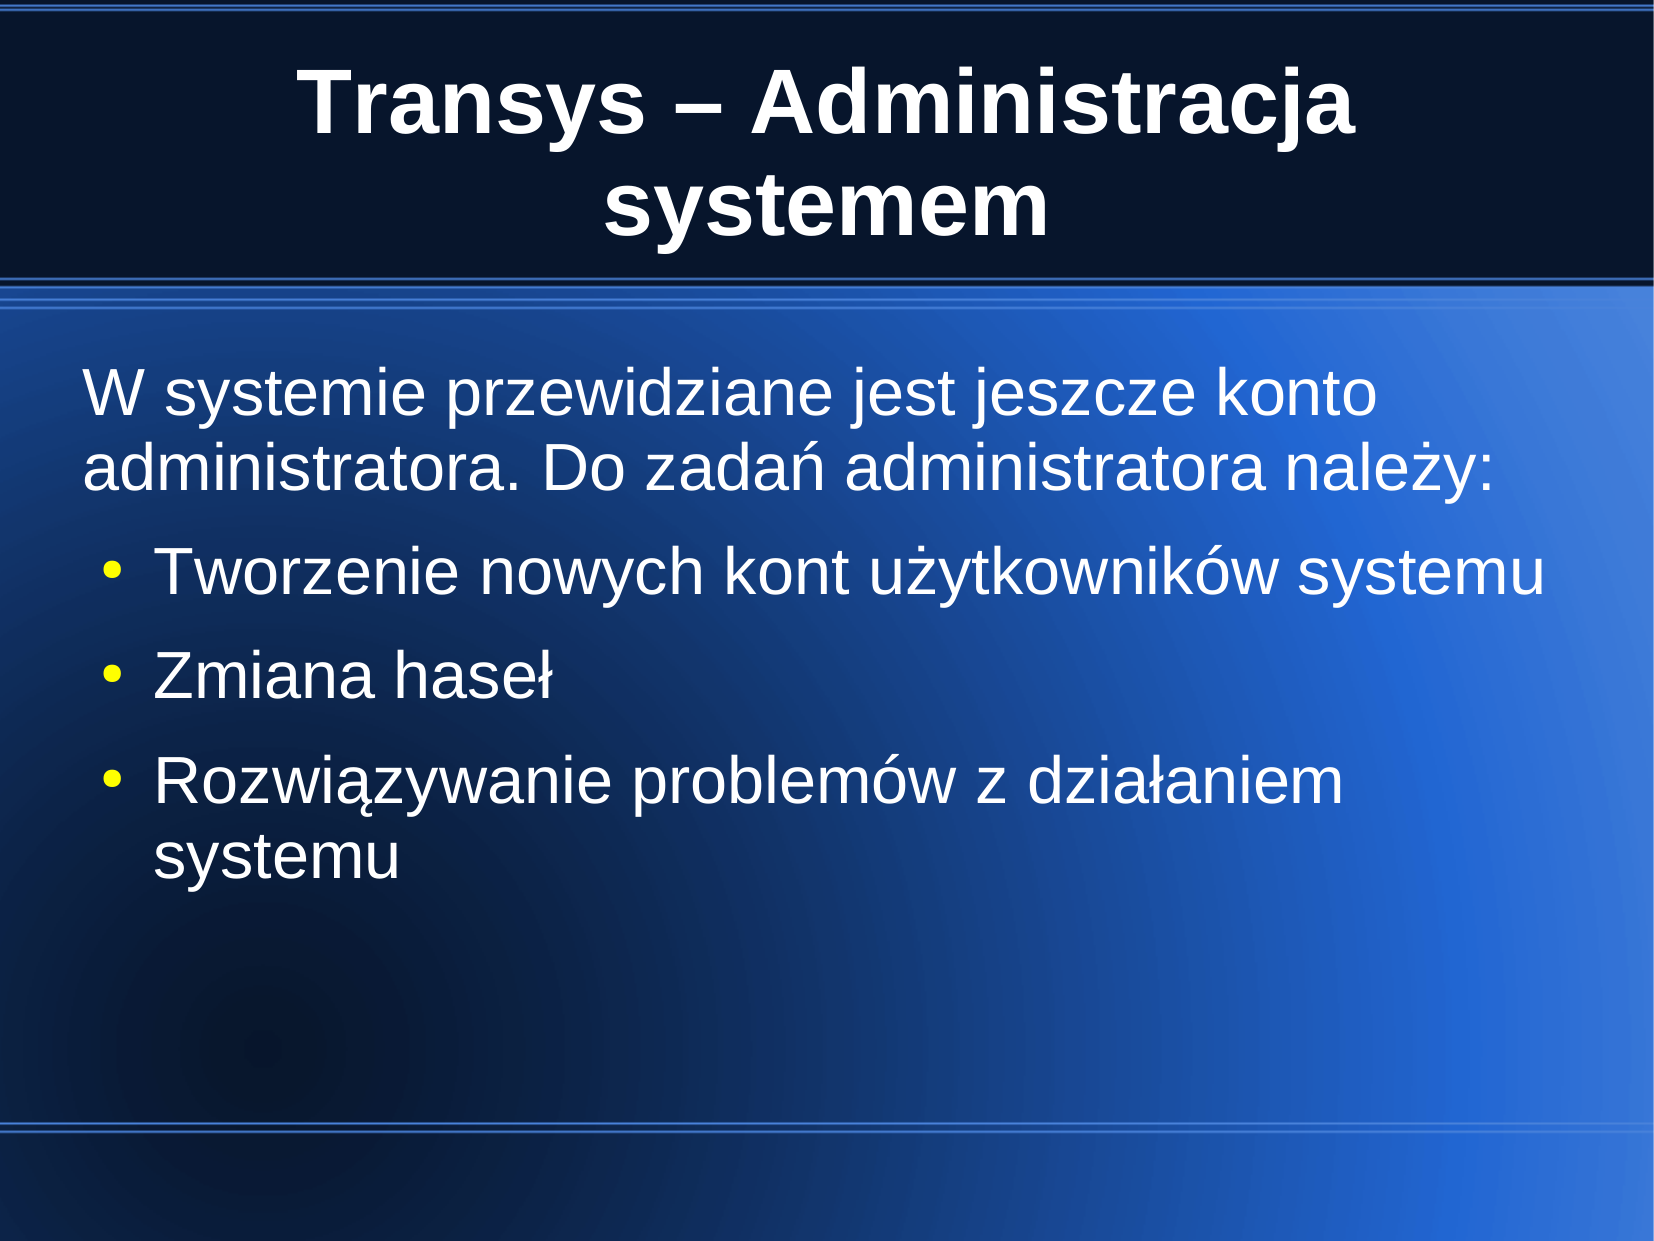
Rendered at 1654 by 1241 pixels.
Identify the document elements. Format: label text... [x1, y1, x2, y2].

list W systemie przewidziane jest jeszcze konto administratora. Do zadań administratora należy: Tworzenie nowych kont użytkowników systemu Zmiana haseł Rozwiązywanie problemów z działaniem systemu [82, 355, 1571, 1075]
picture [0, 0, 1654, 1241]
title Transys – Administracja systemem [82, 49, 1571, 257]
